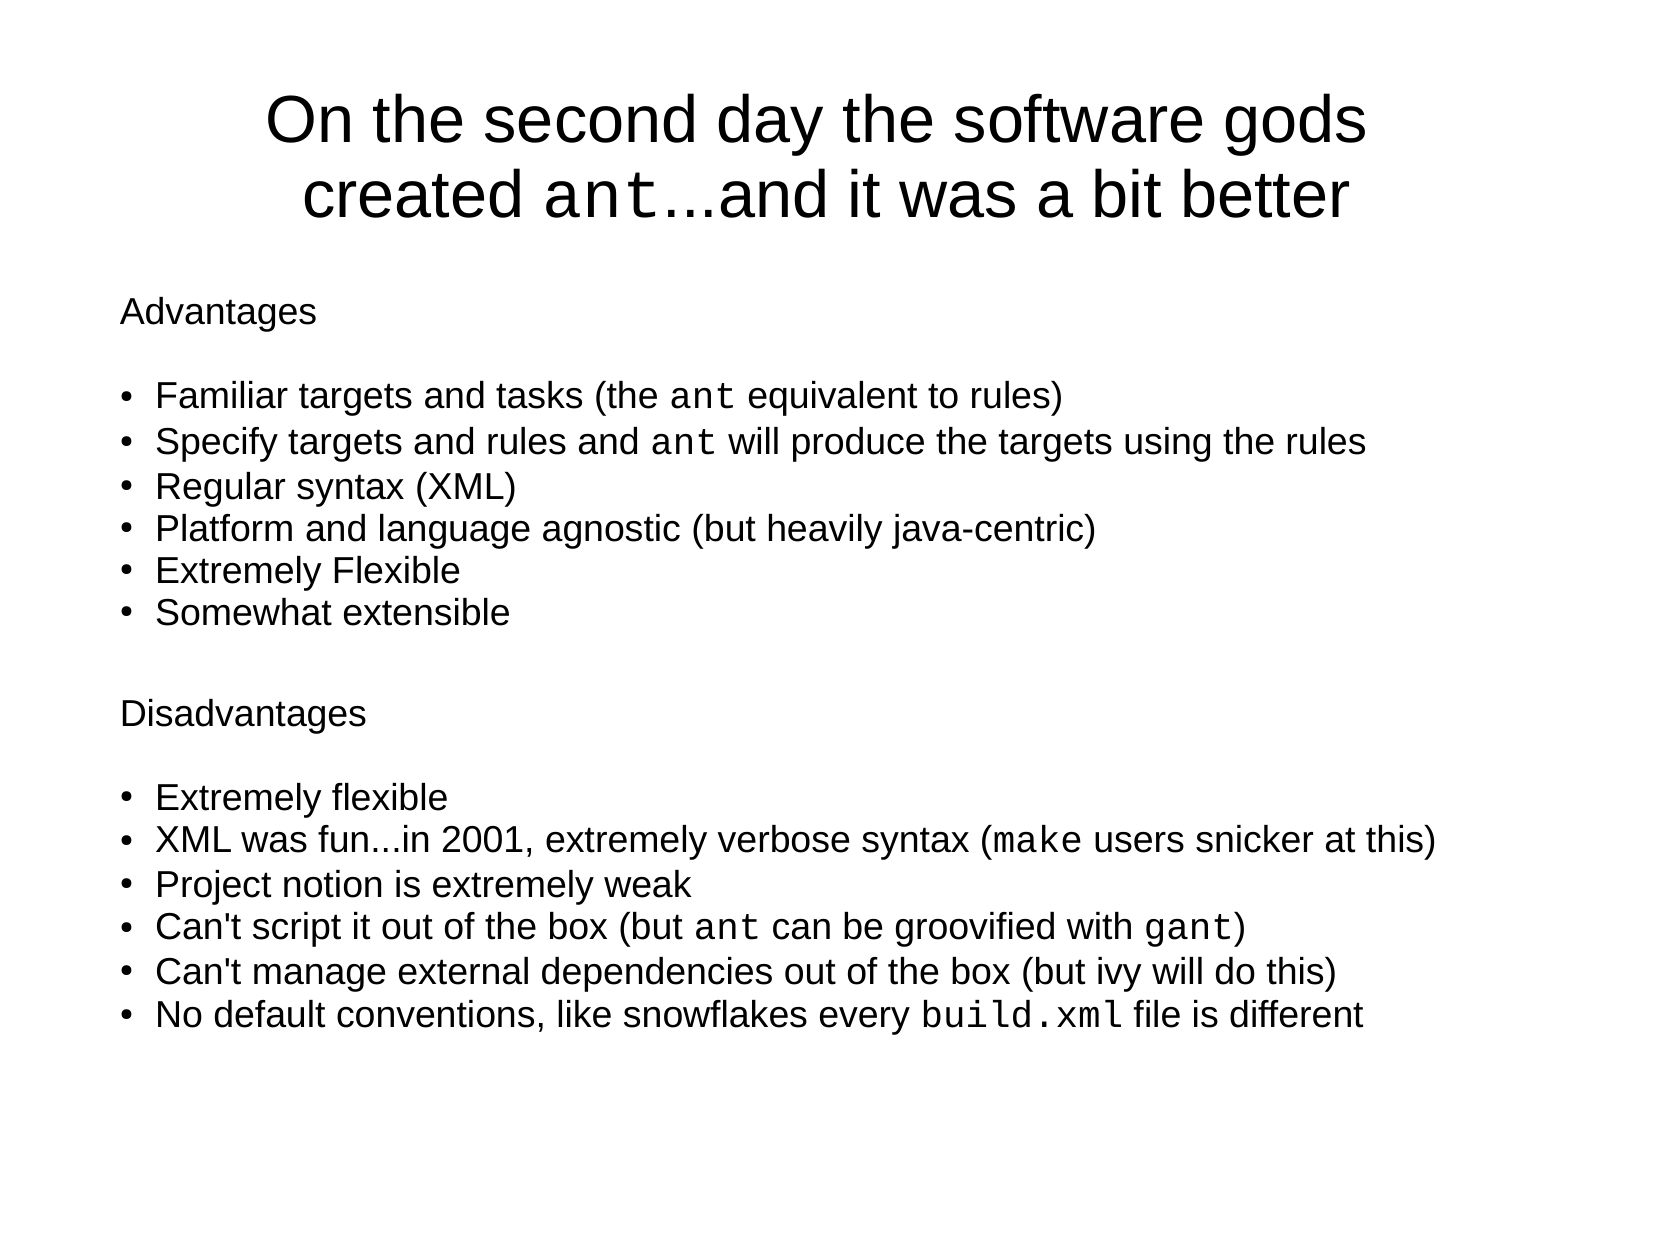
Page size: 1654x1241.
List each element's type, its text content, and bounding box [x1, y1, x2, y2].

text_box Advantages Familiar targets and tasks (the ant equivalent to rules) Specify targets and rules and ant will produce the targets using the rules Regular syntax (XML) Platform and language agnostic (but heavily java-centric) Extremely Flexible Somewhat extensible [105, 283, 1546, 642]
text_box On the second day the software gods created ant...and it was a bit better [91, 75, 1562, 246]
text_box Disadvantages Extremely flexible XML was fun...in 2001, extremely verbose syntax (make users snicker at this) Project notion is extremely weak Can't script it out of the box (but ant can be groovified with gant) Can't manage external dependencies out of the box (but ivy will do this) No default conventions, like snowflakes every build.xml file is different [105, 685, 1546, 1047]
